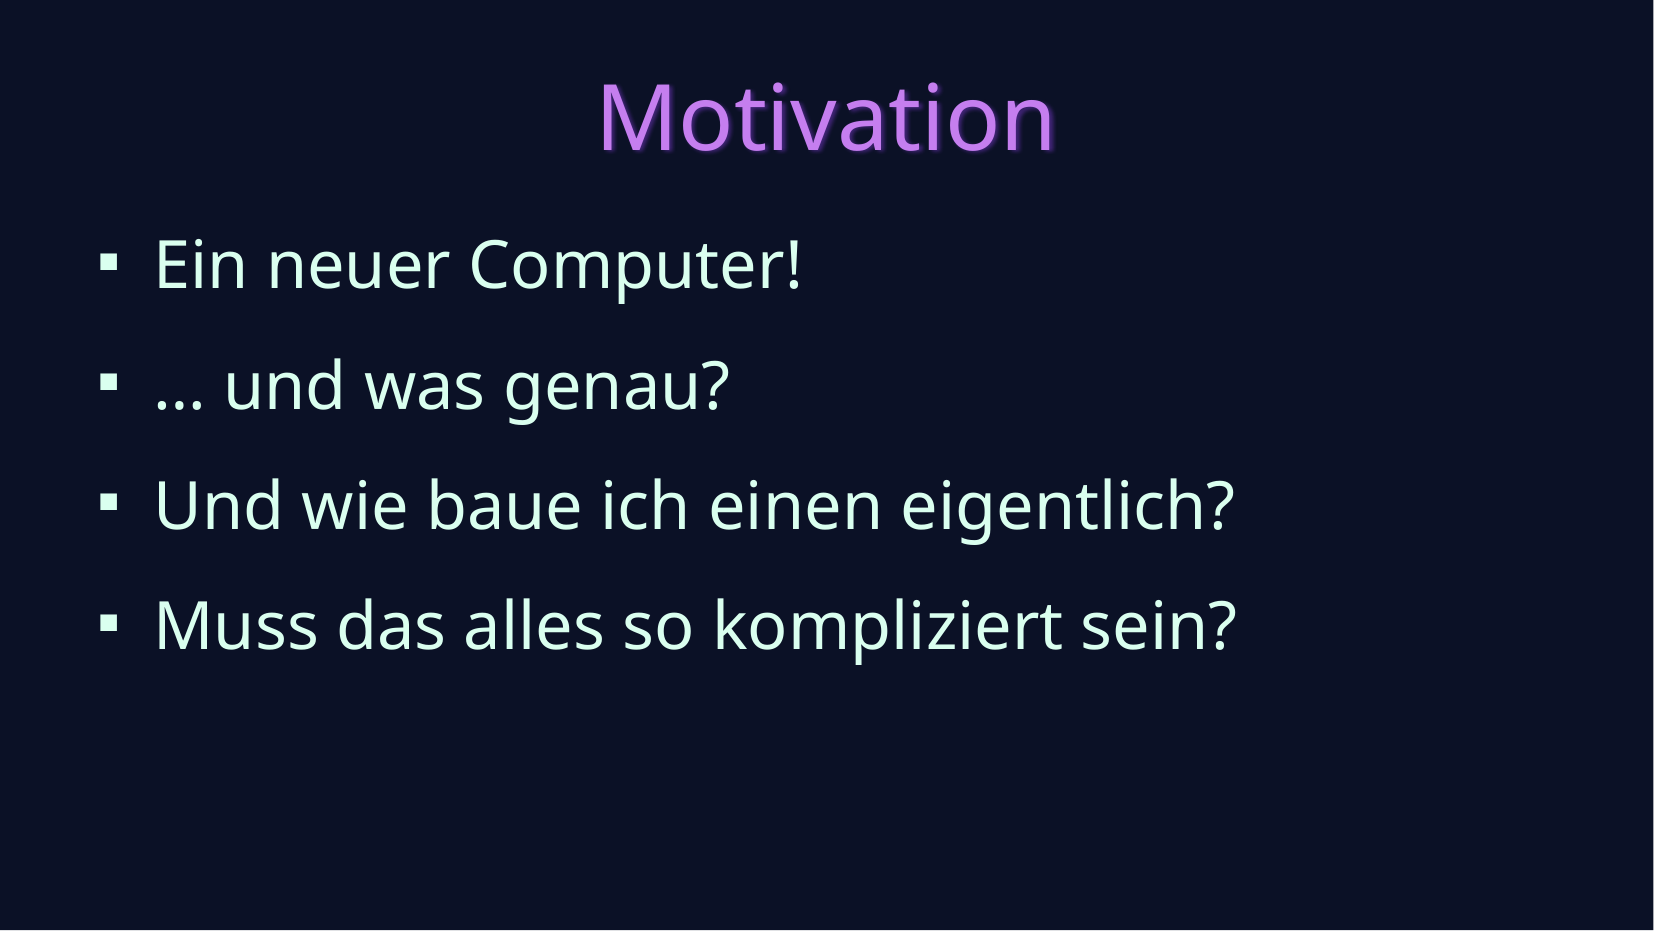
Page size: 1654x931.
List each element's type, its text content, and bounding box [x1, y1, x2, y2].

title Motivation [82, 37, 1571, 193]
list Ein neuer Computer! … und was genau? Und wie baue ich einen eigentlich? Muss das alles so kompliziert sein? [82, 217, 1571, 758]
